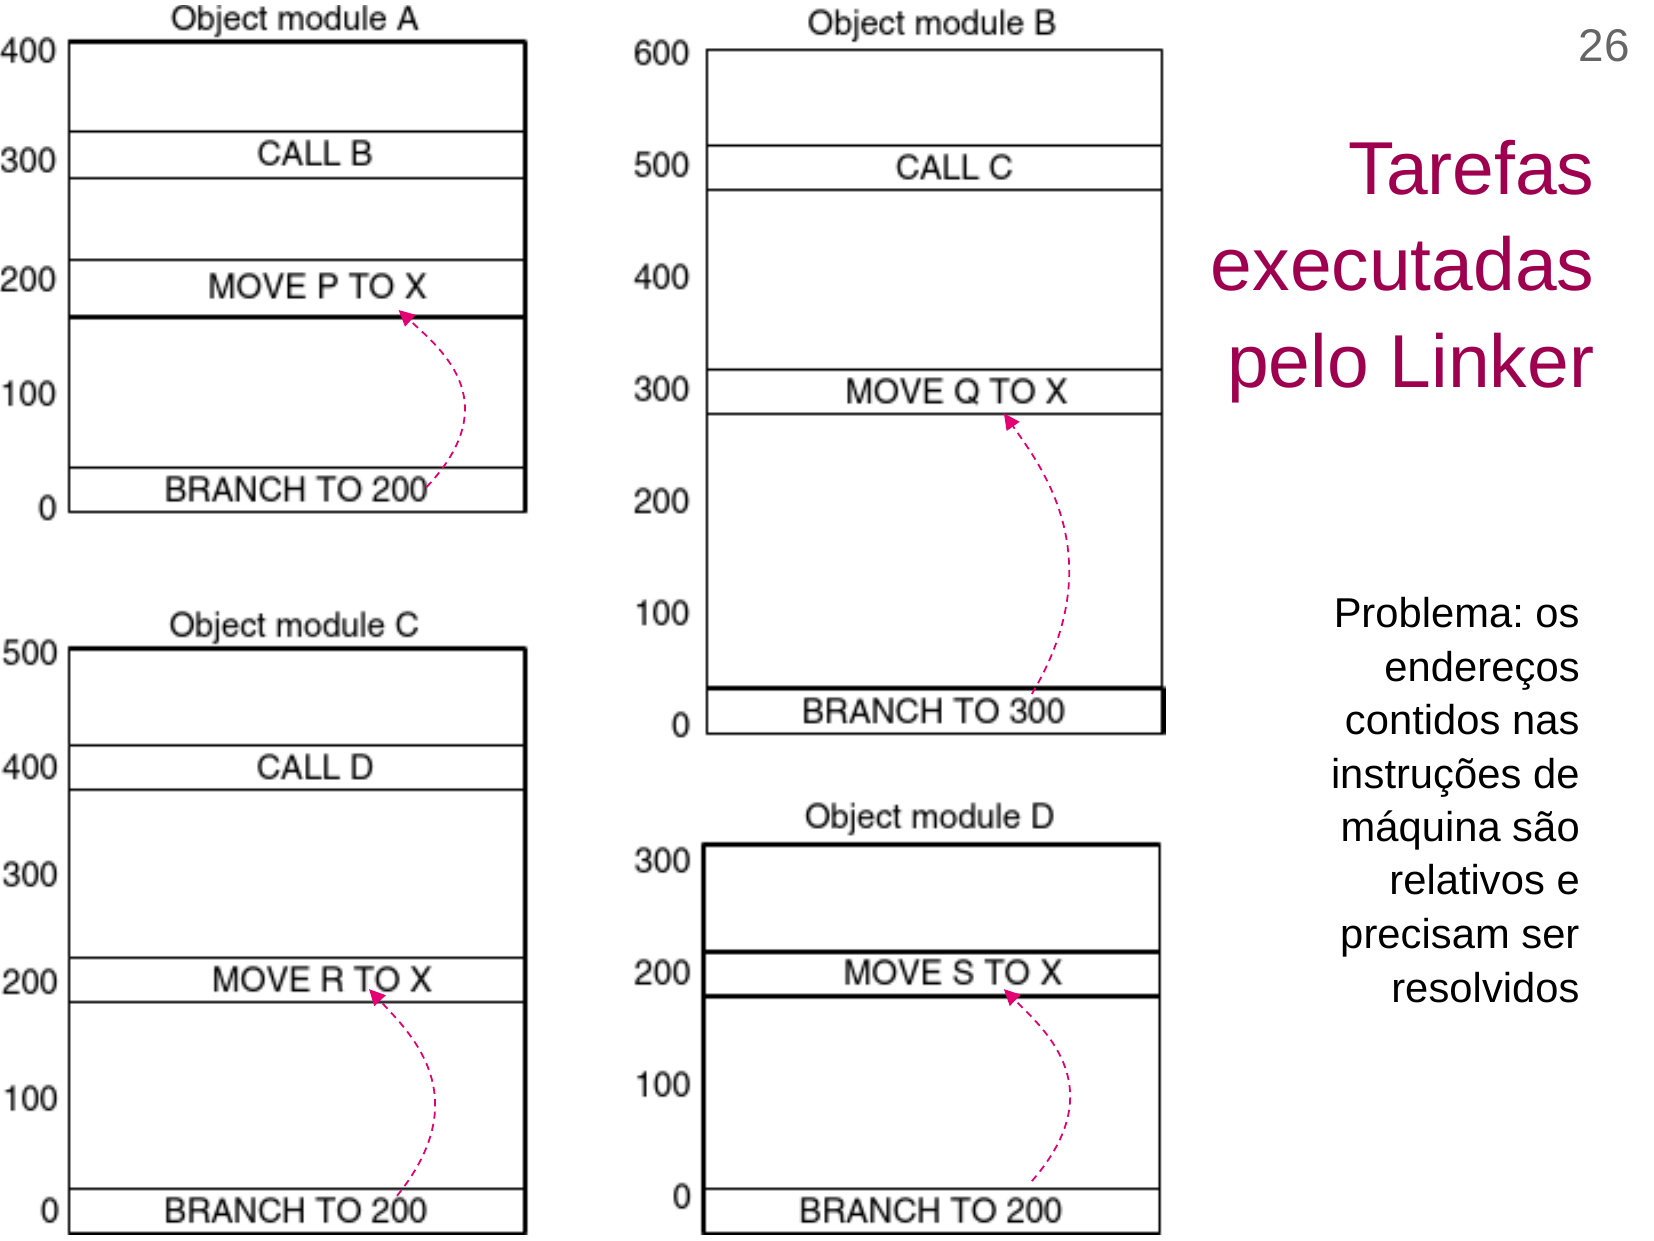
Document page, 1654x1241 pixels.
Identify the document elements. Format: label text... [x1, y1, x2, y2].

text_box Problema: os endereços contidos nas instruções de máquina são relativos e precisam ser resolvidos [1284, 575, 1595, 1019]
picture [0, 5, 1166, 1235]
title Tarefas executadas pelo Linker [1195, 44, 1595, 473]
